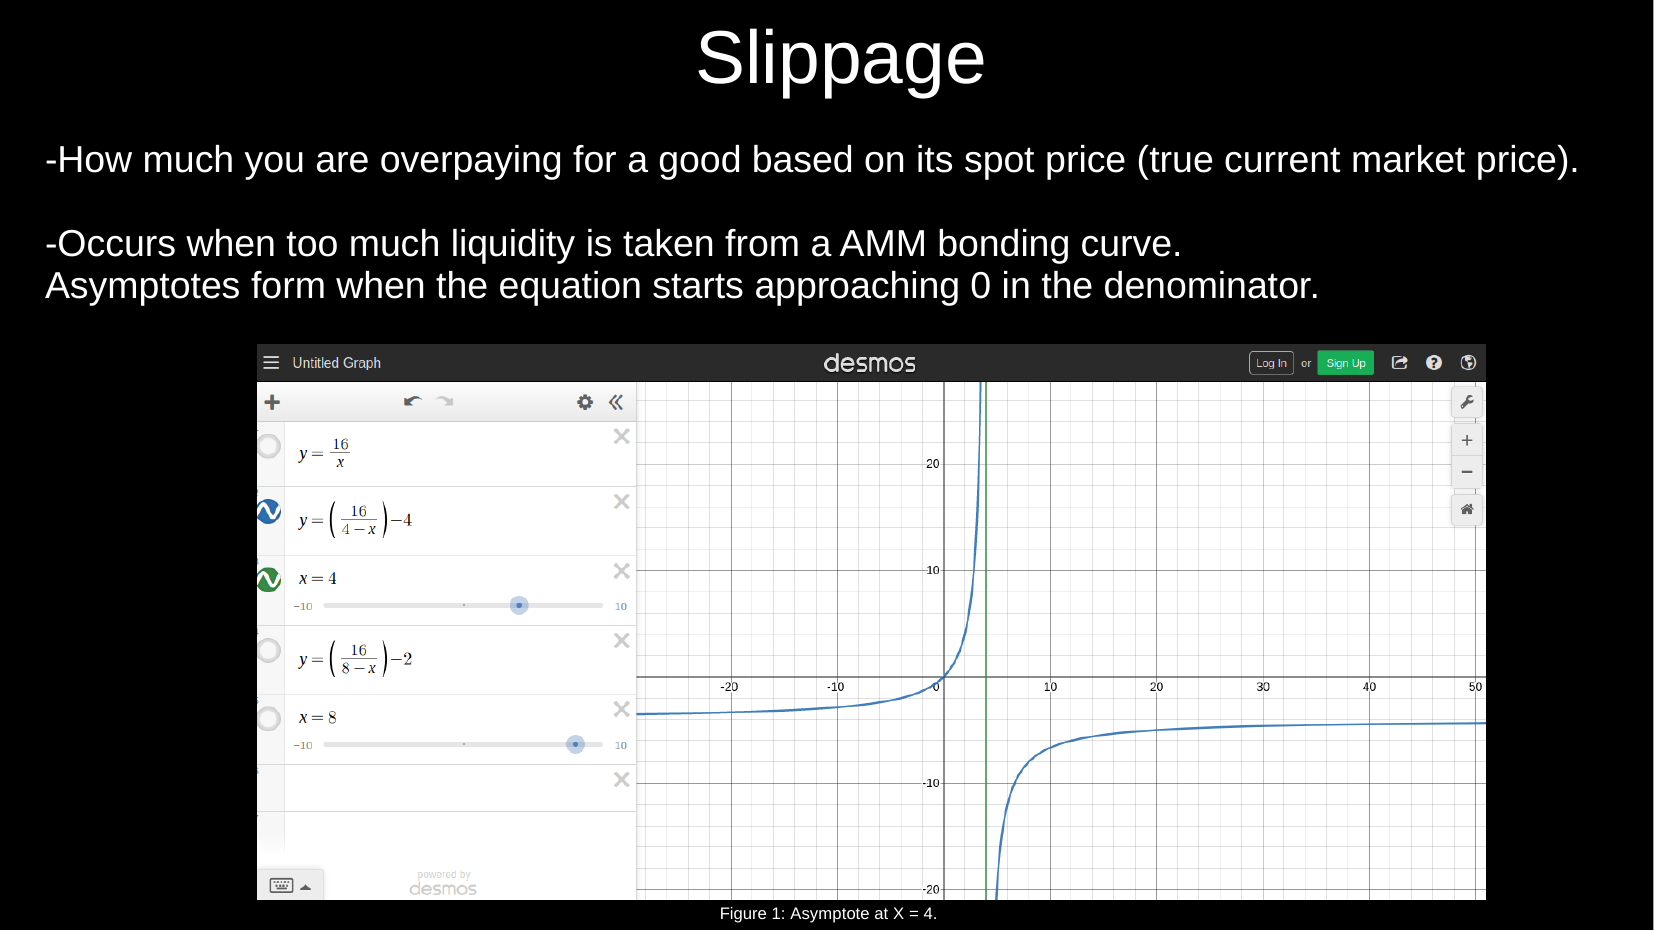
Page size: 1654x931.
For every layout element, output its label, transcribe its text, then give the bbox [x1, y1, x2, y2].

title -How much you are overpaying for a good based on its spot price (true current market price). -Occurs when too much liquidity is taken from a AMM bonding curve. Asymptotes form when the equation starts approaching 0 in the denominator. [45, 0, 1654, 571]
text_box Figure 1: Asymptote at X = 4. [705, 901, 1216, 931]
picture [257, 344, 1486, 901]
title Slippage [37, 0, 1646, 161]
